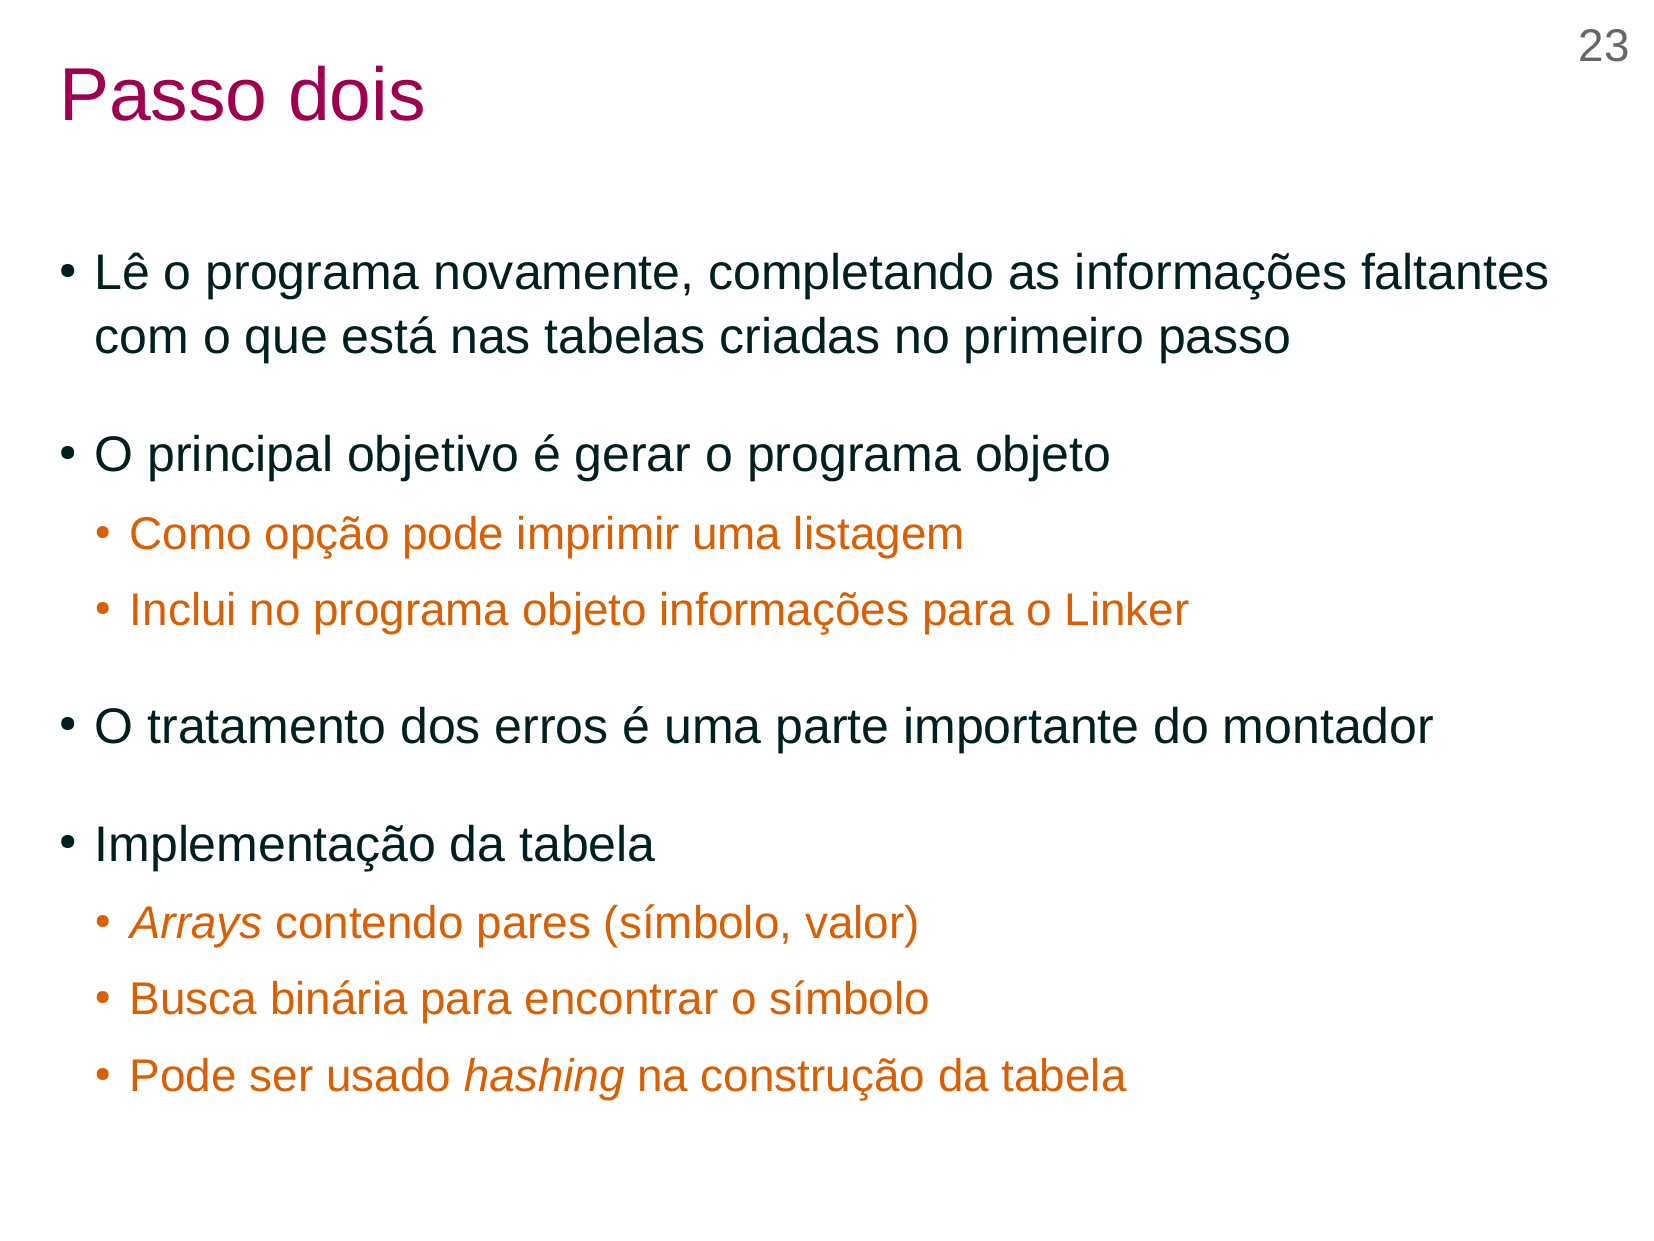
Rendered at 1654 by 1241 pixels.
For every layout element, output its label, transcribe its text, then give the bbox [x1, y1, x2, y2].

title Passo dois [59, 29, 1595, 148]
list Lê o programa novamente, completando as informações faltantes com o que está nas tabelas criadas no primeiro passo O principal objetivo é gerar o programa objeto Como opção pode imprimir uma listagem Inclui no programa objeto informações para o Linker O tratamento dos erros é uma parte importante do montador Implementação da tabela Arrays contendo pares (símbolo, valor) Busca binária para encontrar o símbolo Pode ser usado hashing na construção da tabela [59, 236, 1595, 1211]
